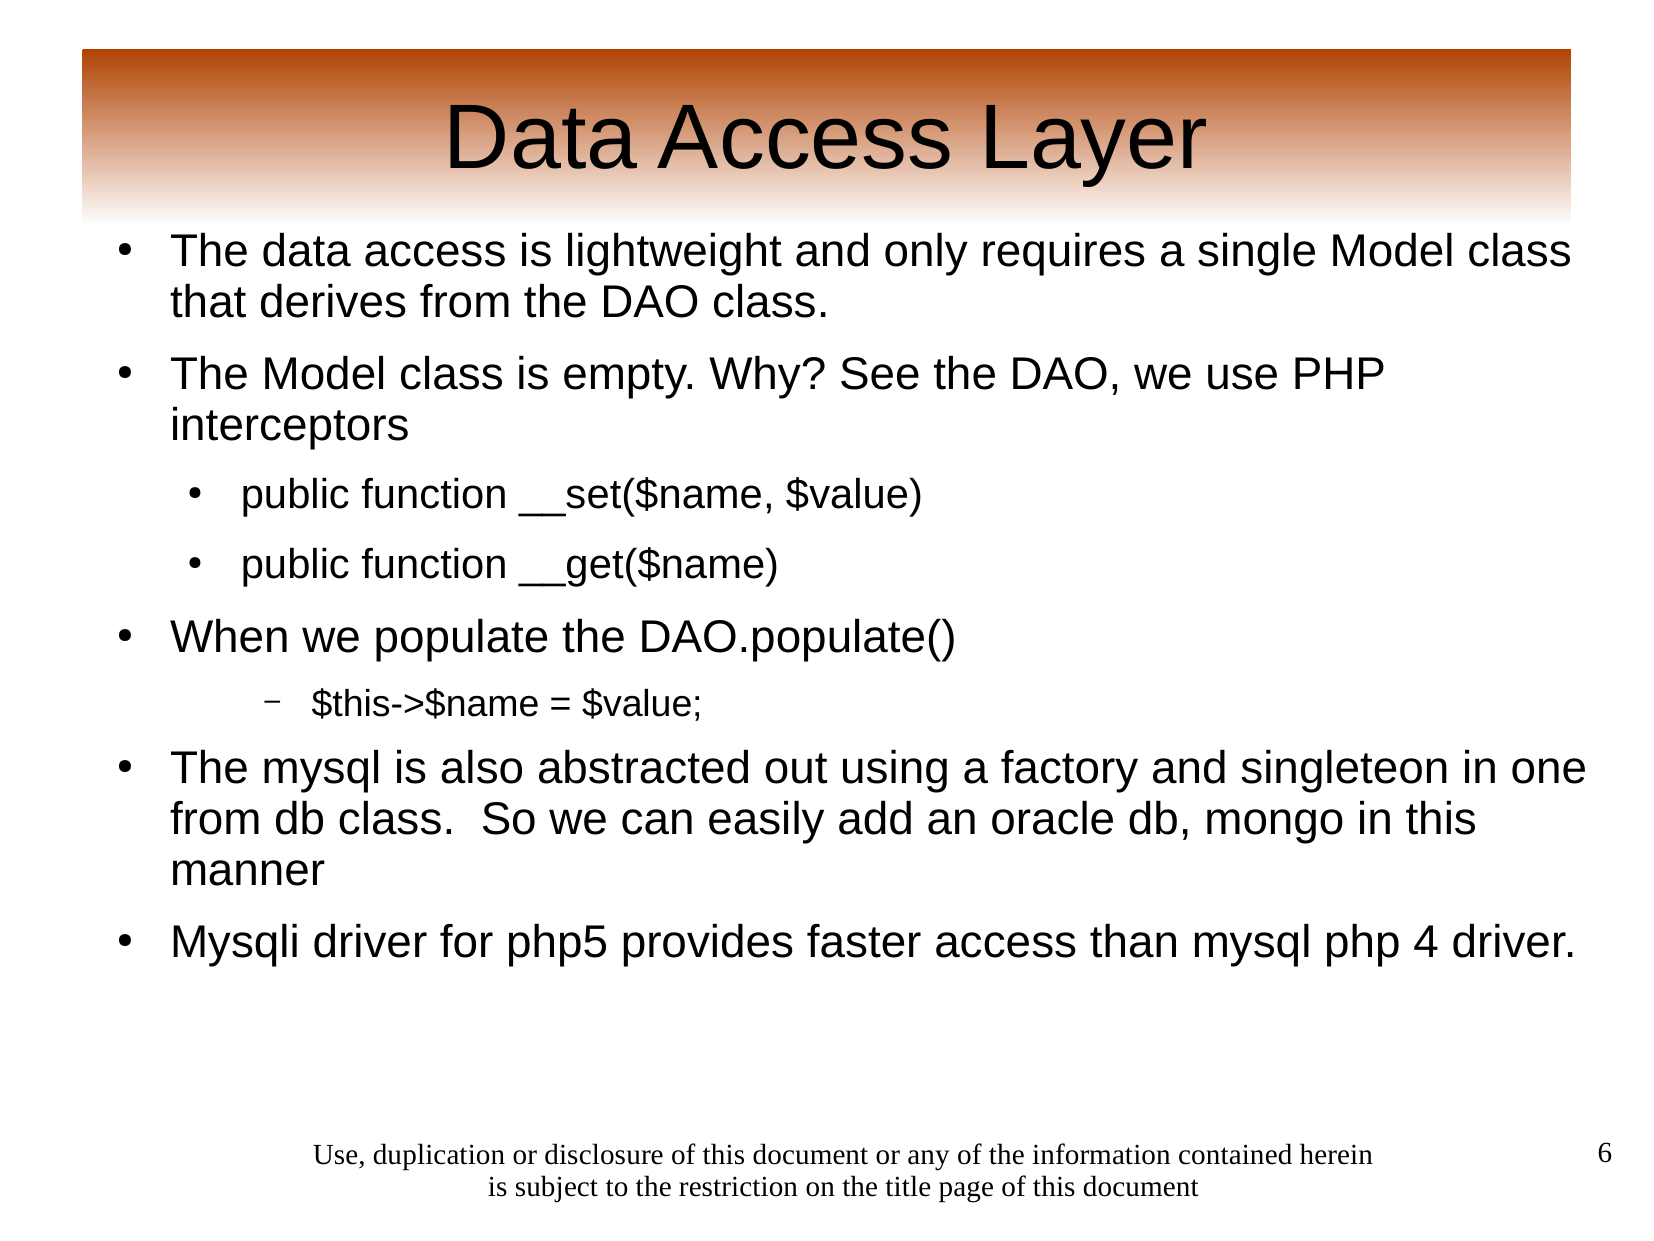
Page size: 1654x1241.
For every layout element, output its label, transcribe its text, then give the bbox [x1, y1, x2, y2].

list The data access is lightweight and only requires a single Model class that derives from the DAO class. The Model class is empty. Why? See the DAO, we use PHP interceptors public function __set($name, $value) public function __get($name) When we populate the DAO.populate() $this->$name = $value; The mysql is also abstracted out using a factory and singleteon in one from db class. So we can easily add an oracle db, mongo in this manner Mysqli driver for php5 provides faster access than mysql php 4 driver. [75, 225, 1613, 1000]
title Data Access Layer [82, 49, 1571, 225]
